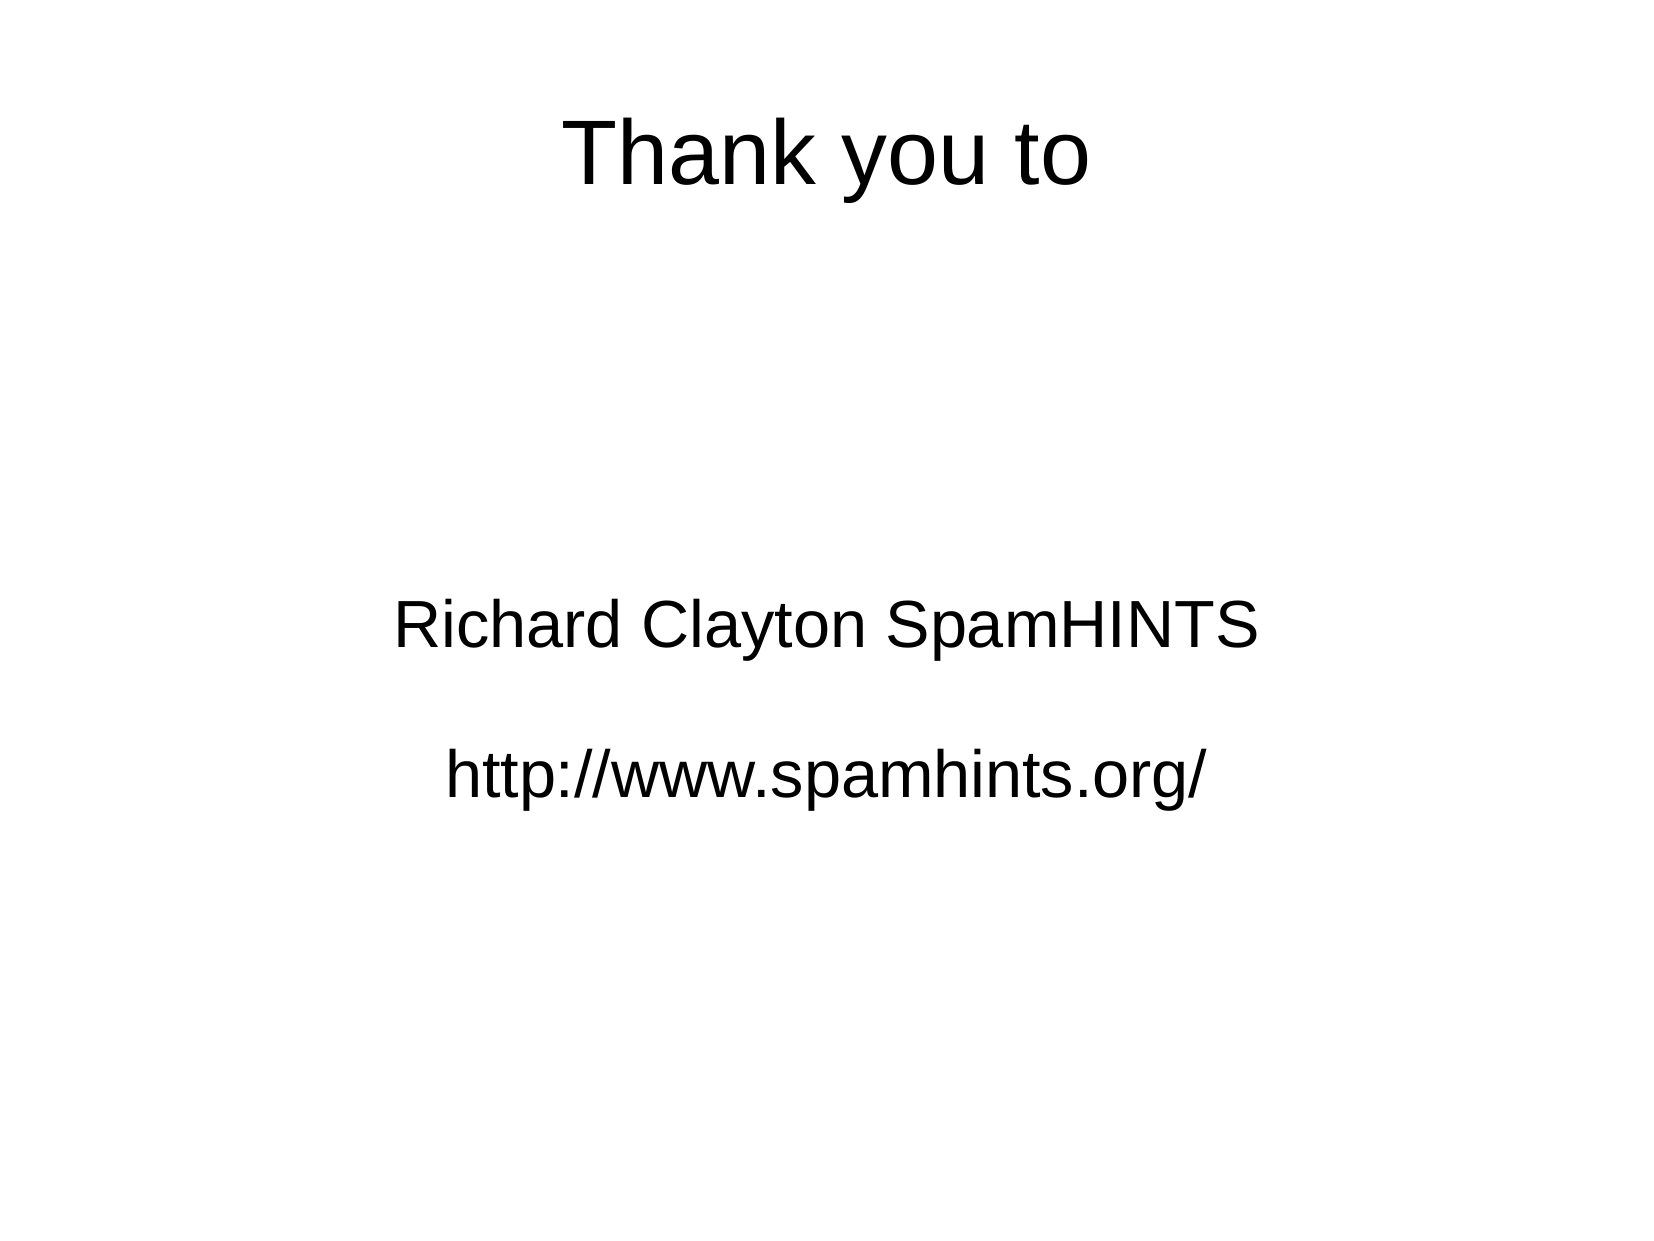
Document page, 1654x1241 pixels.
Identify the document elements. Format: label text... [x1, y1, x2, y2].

title Thank you to [82, 56, 1571, 250]
subtitle Richard Clayton SpamHINTS http://www.spamhints.org/ [82, 297, 1571, 1102]
